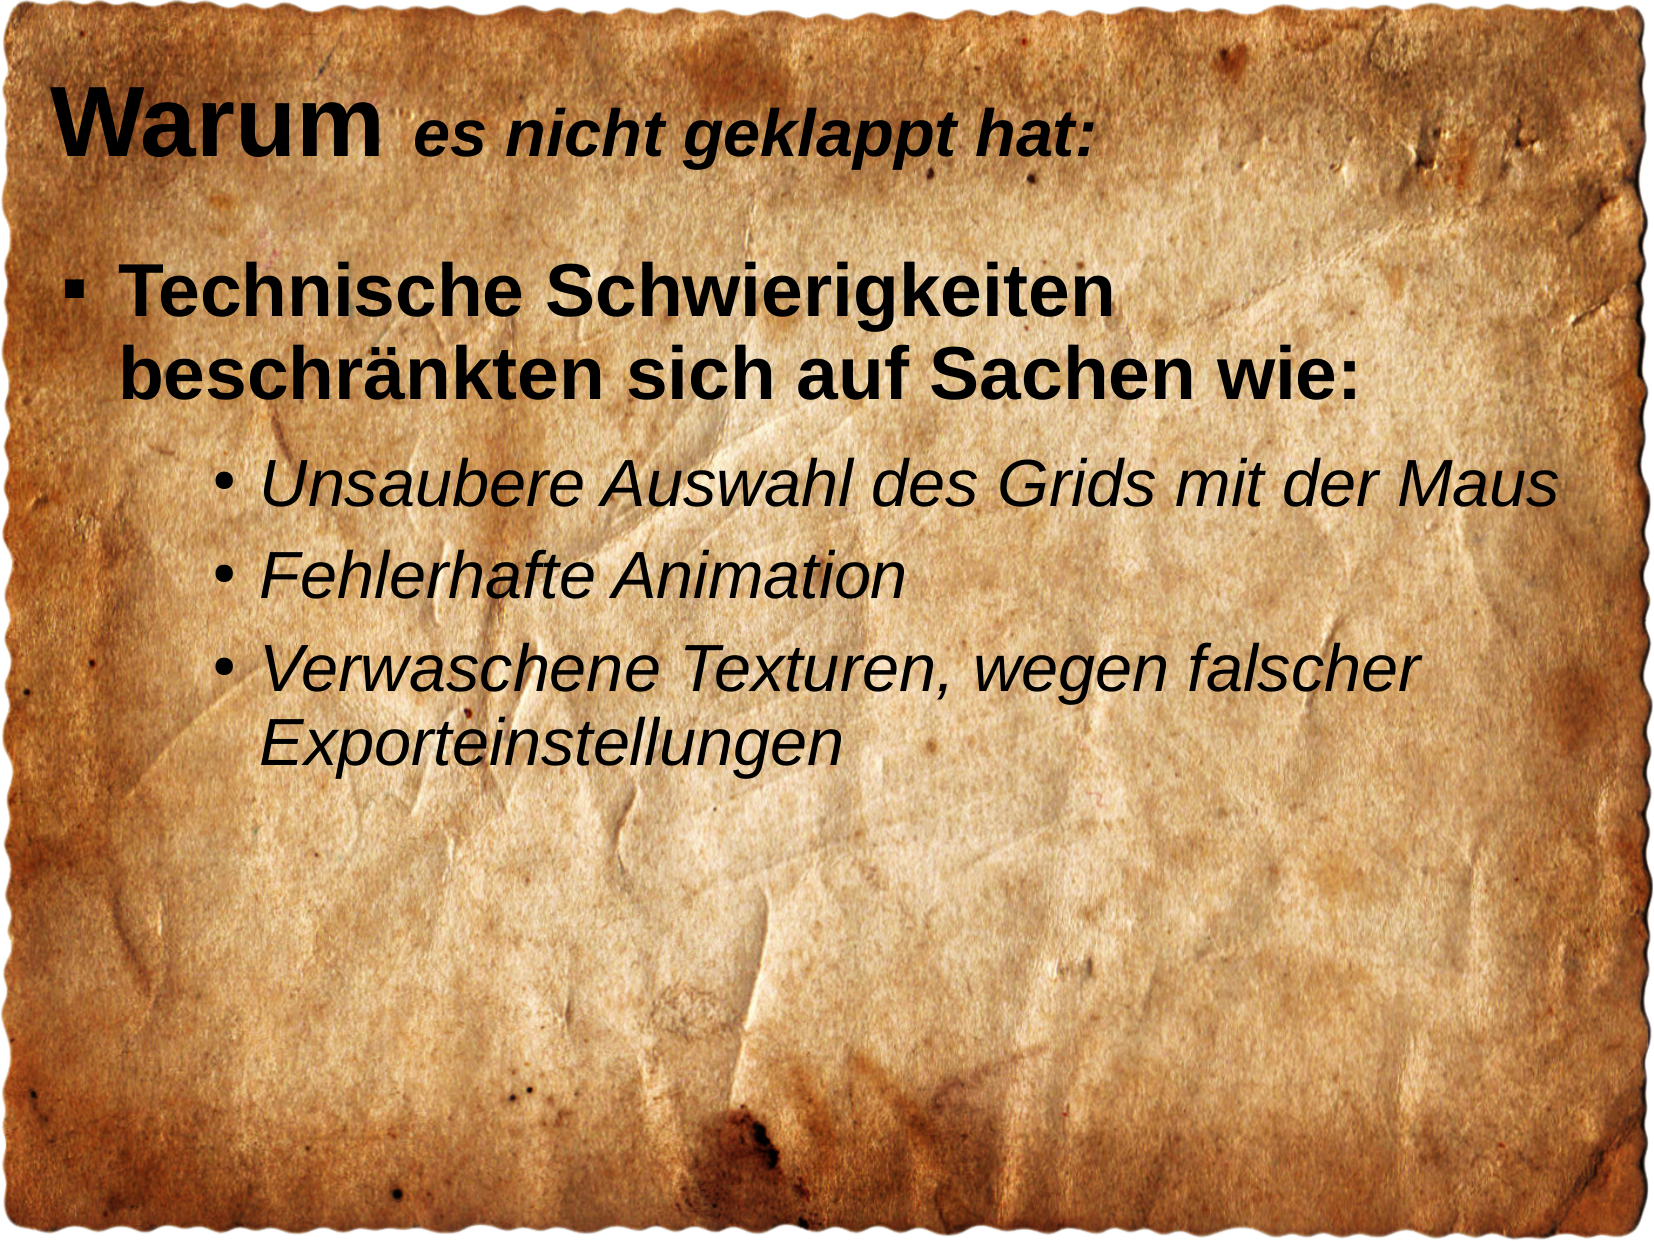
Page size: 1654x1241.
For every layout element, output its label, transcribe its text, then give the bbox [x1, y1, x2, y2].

list Technische Schwierigkeiten beschränkten sich auf Sachen wie: Unsaubere Auswahl des Grids mit der Maus Fehlerhafte Animation Verwaschene Texturen, wegen falscher Exporteinstellungen [47, 248, 1619, 873]
text_box Warum es nicht geklappt hat: [35, 58, 1132, 201]
picture [0, 0, 1654, 1241]
